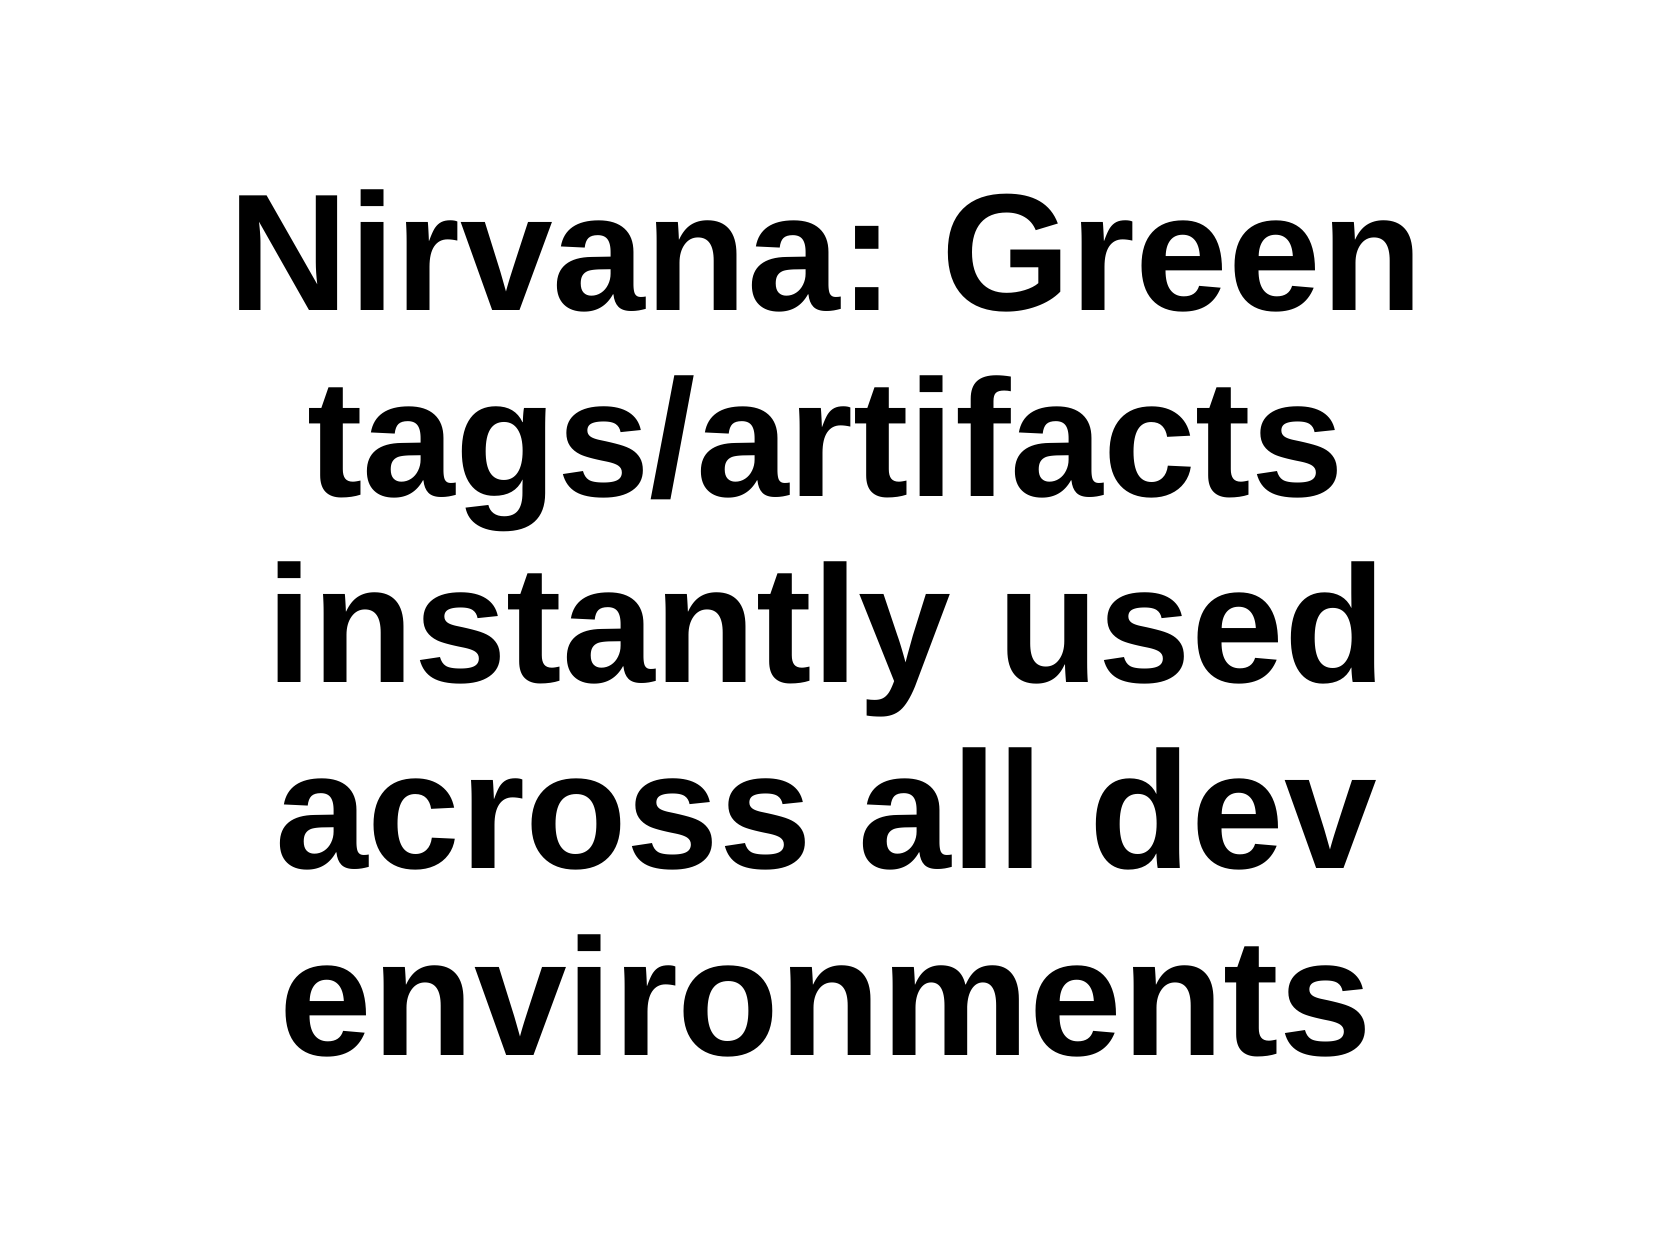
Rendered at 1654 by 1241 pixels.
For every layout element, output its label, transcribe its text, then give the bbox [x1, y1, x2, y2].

title Nirvana: Green tags/artifacts instantly used across all dev environments [82, 49, 1571, 1201]
